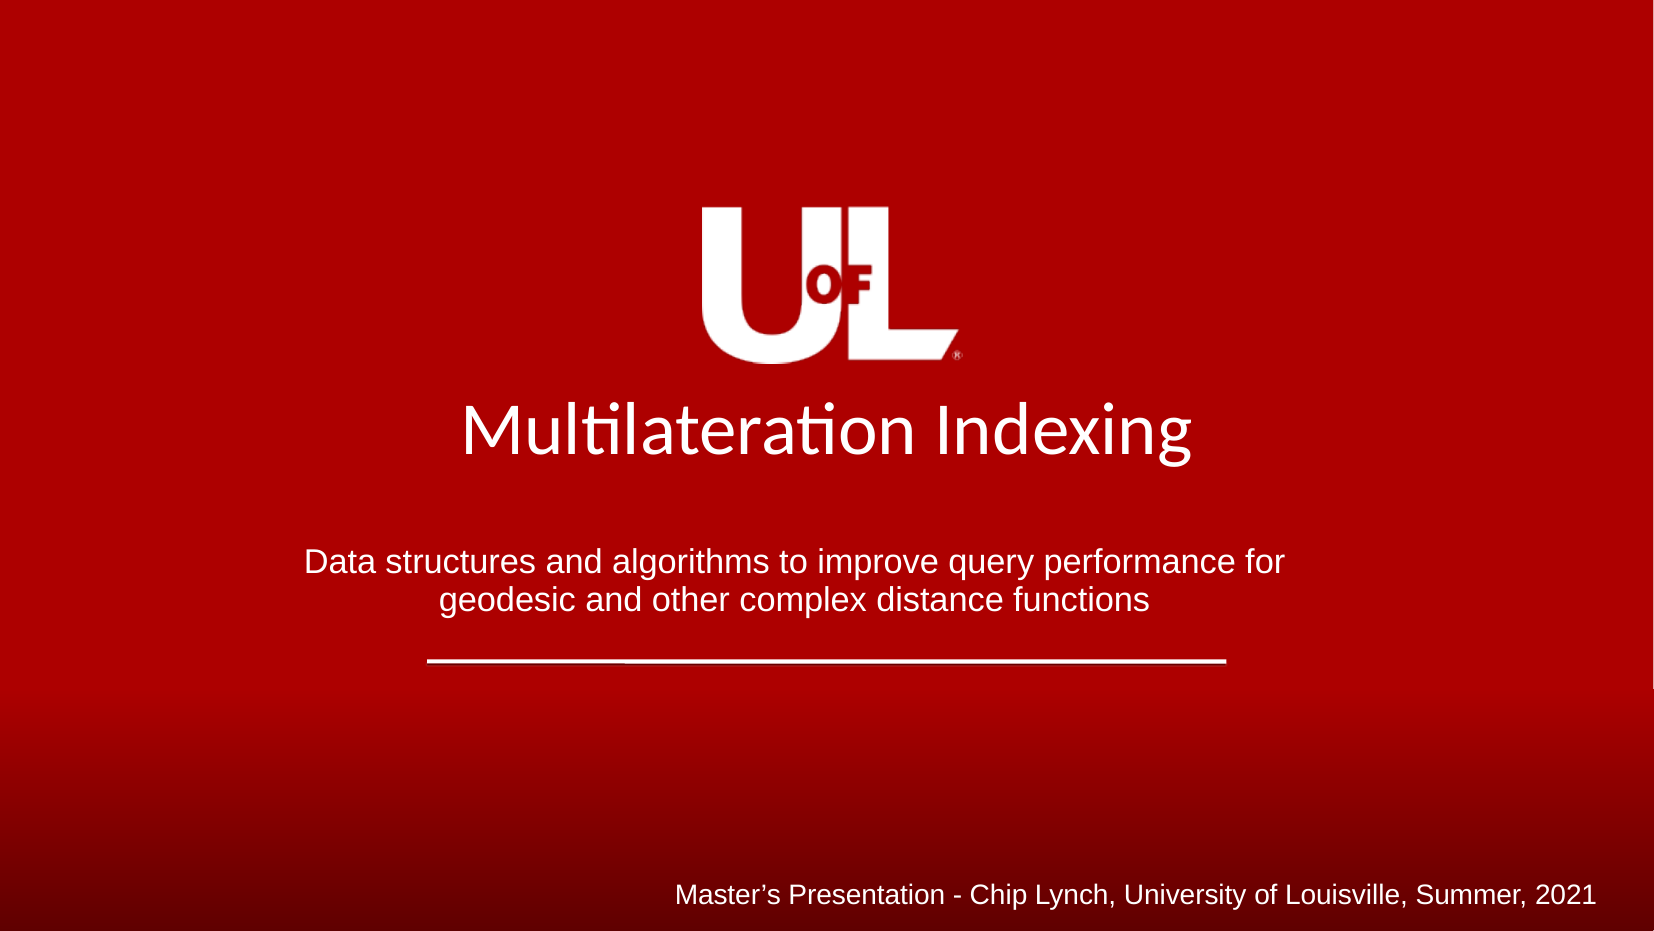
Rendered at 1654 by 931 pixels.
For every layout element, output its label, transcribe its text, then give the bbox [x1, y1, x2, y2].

subtitle Data structures and algorithms to improve query performance for geodesic and other complex distance functions [299, 495, 1291, 666]
text_box Master’s Presentation - Chip Lynch, University of Louisville, Summer, 2021 [562, 871, 1613, 918]
picture [702, 206, 963, 364]
title Multilateration Indexing [363, 368, 1290, 495]
